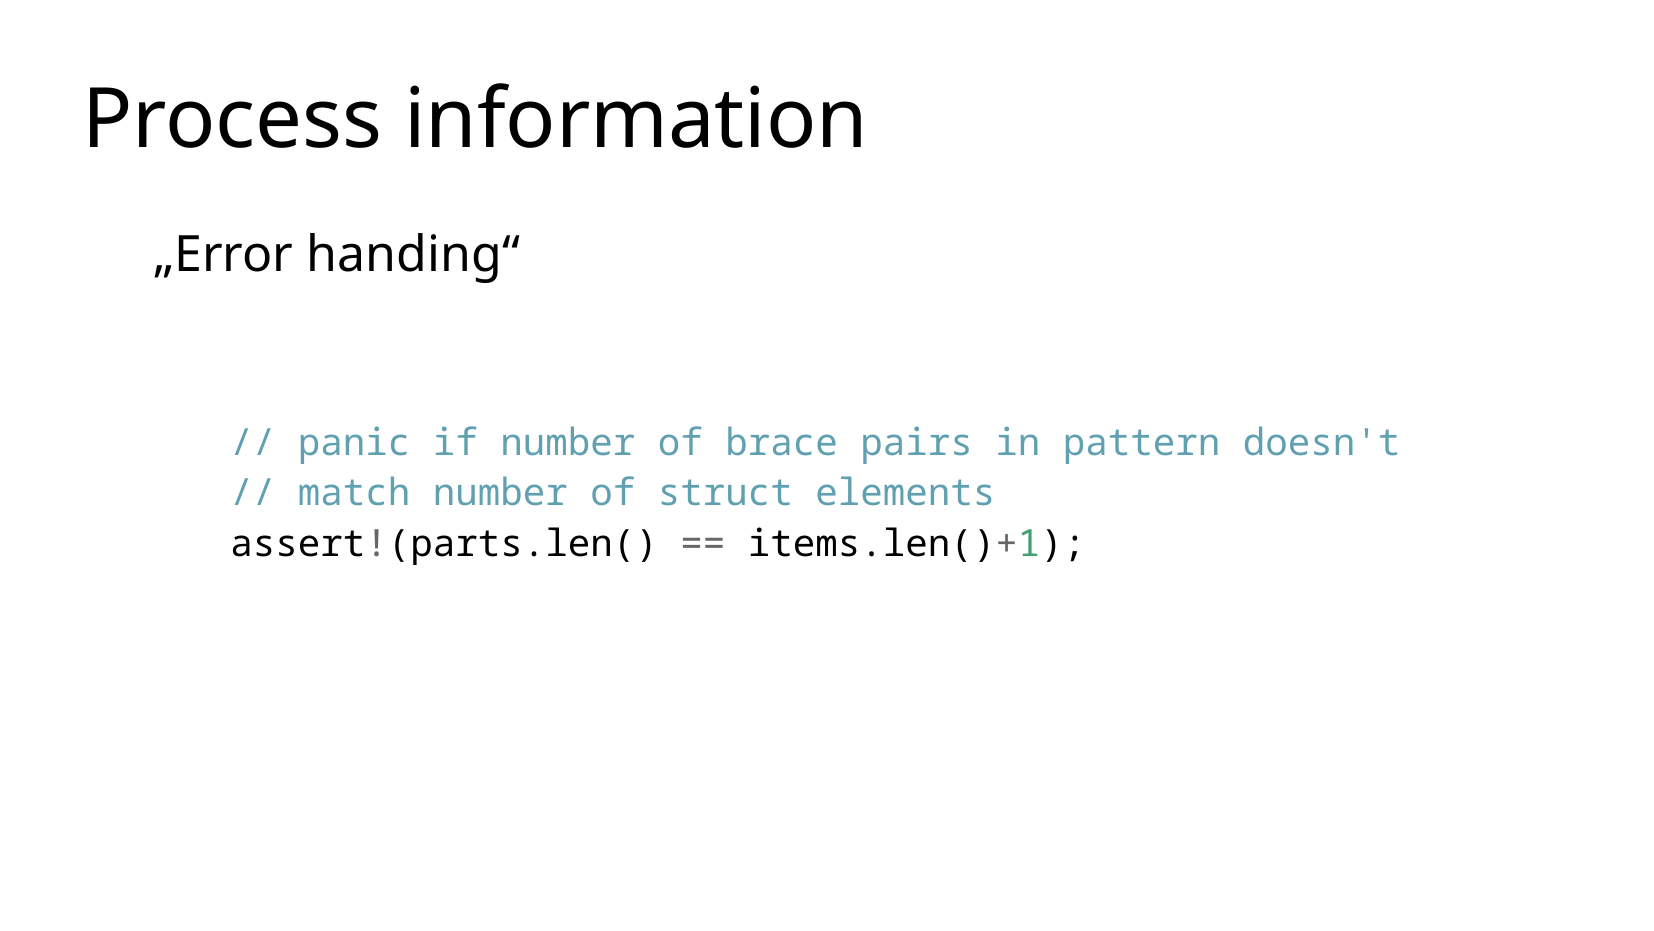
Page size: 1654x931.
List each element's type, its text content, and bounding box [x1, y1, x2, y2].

list „Error handing“ [82, 217, 1571, 343]
text_box // panic if number of brace pairs in pattern doesn't // match number of struct elements assert!(parts.len() == items.len()+1); [215, 407, 1465, 607]
title Process information [82, 37, 1571, 193]
